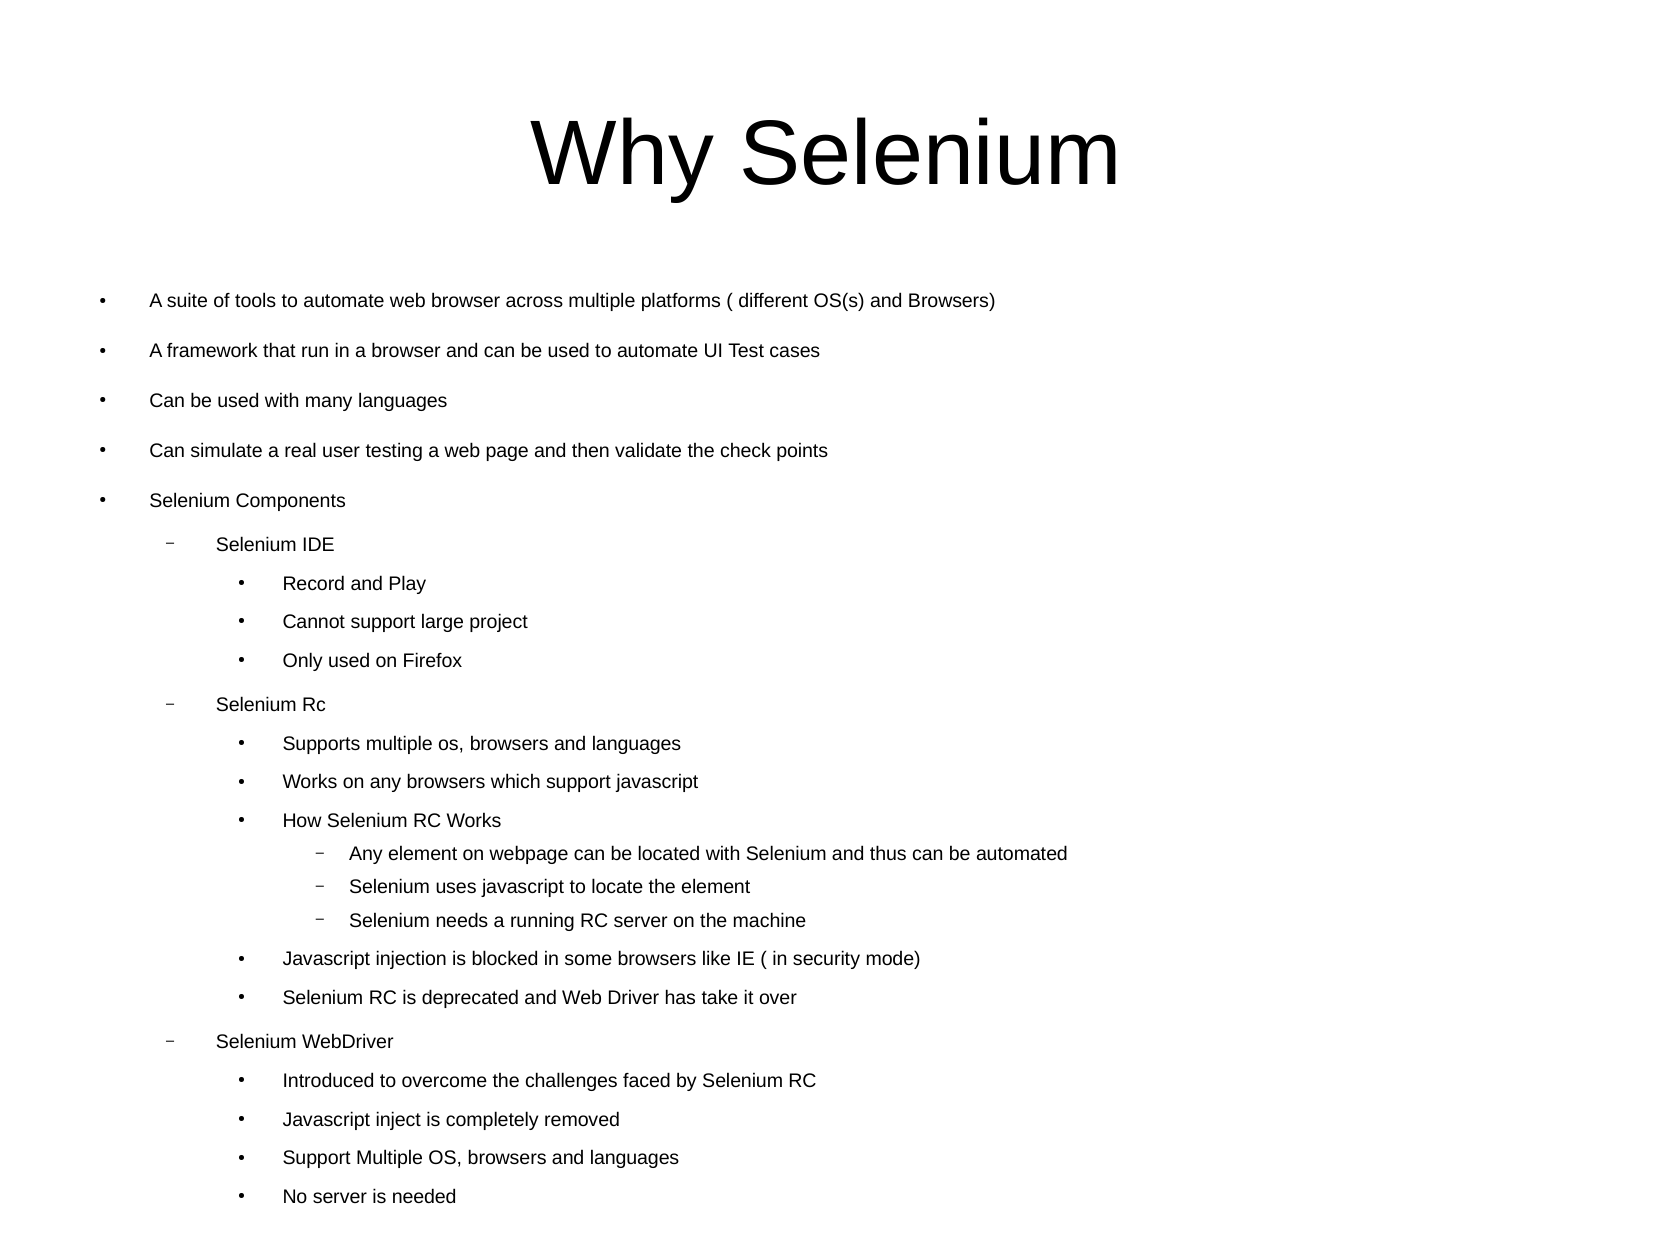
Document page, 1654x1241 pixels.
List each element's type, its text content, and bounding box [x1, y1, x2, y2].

title Why Selenium [82, 49, 1571, 257]
list A suite of tools to automate web browser across multiple platforms ( different OS(s) and Browsers) A framework that run in a browser and can be used to automate UI Test cases Can be used with many languages Can simulate a real user testing a web page and then validate the check points Selenium Components Selenium IDE Record and Play Cannot support large project Only used on Firefox Selenium Rc Supports multiple os, browsers and languages Works on any browsers which support javascript How Selenium RC Works Any element on webpage can be located with Selenium and thus can be automated Selenium uses javascript to locate the element Selenium needs a running RC server on the machine Javascript injection is blocked in some browsers like IE ( in security mode) Selenium RC is deprecated and Web Driver has take it over Selenium WebDriver Introduced to overcome the challenges faced by Selenium RC Javascript inject is completely removed Support Multiple OS, browsers and languages No server is needed [82, 290, 1571, 1216]
